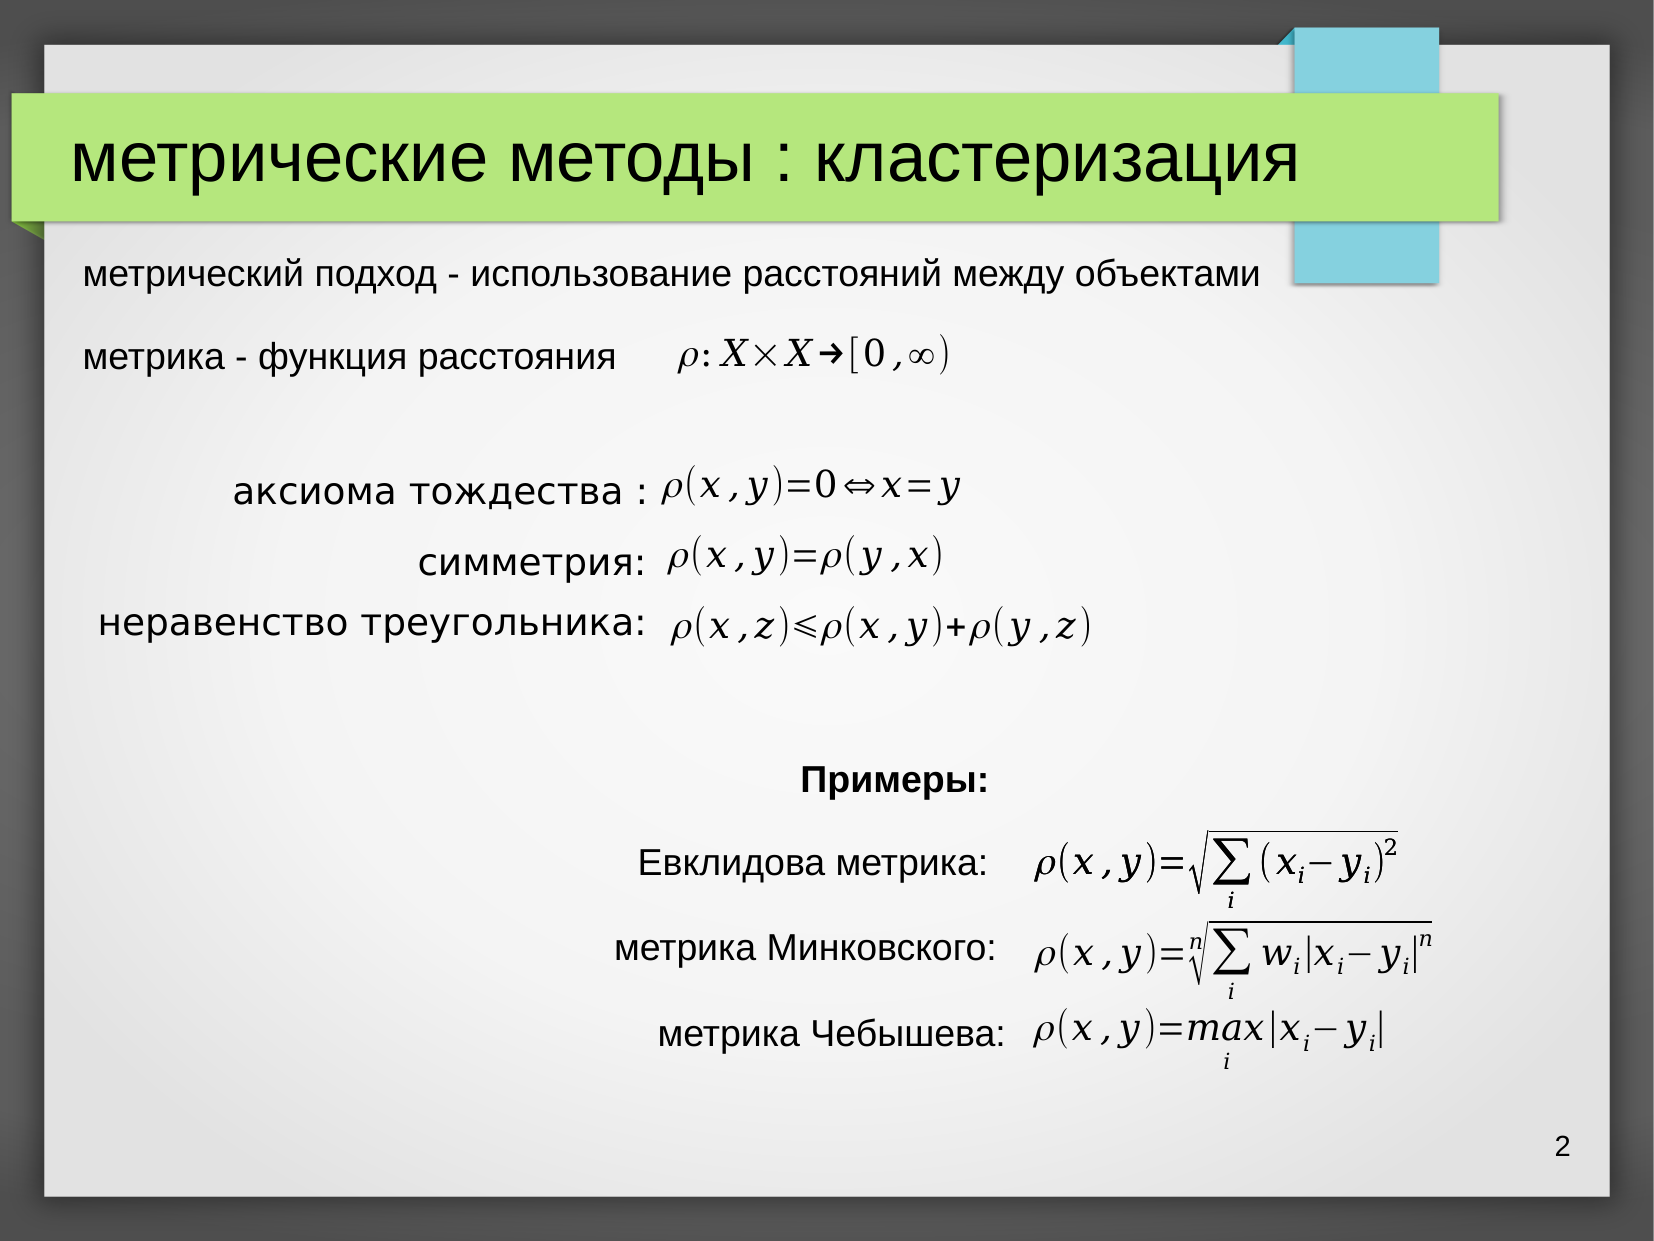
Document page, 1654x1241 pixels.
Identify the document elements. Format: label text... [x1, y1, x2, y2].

text_box Евклидова метрика: [637, 839, 1016, 886]
text_box аксиома тождества : [217, 462, 675, 523]
chart [673, 532, 950, 579]
text_box неравенство треугольника: [70, 593, 685, 664]
text_box метрика Минковского: [614, 910, 1016, 986]
chart [675, 463, 969, 510]
text_box Примеры: [800, 755, 1179, 803]
chart [1026, 919, 1439, 1076]
text_box метрика Чебышева: [657, 995, 1027, 1071]
text_box метрический подход - использование расстояний между объектами метрика - функция расстояния [82, 251, 1288, 378]
chart [1027, 829, 1405, 914]
chart [685, 604, 1099, 651]
title метрические методы : кластеризация [70, 117, 1382, 197]
text_box симметрия: [402, 532, 673, 593]
picture [0, 0, 1654, 1241]
